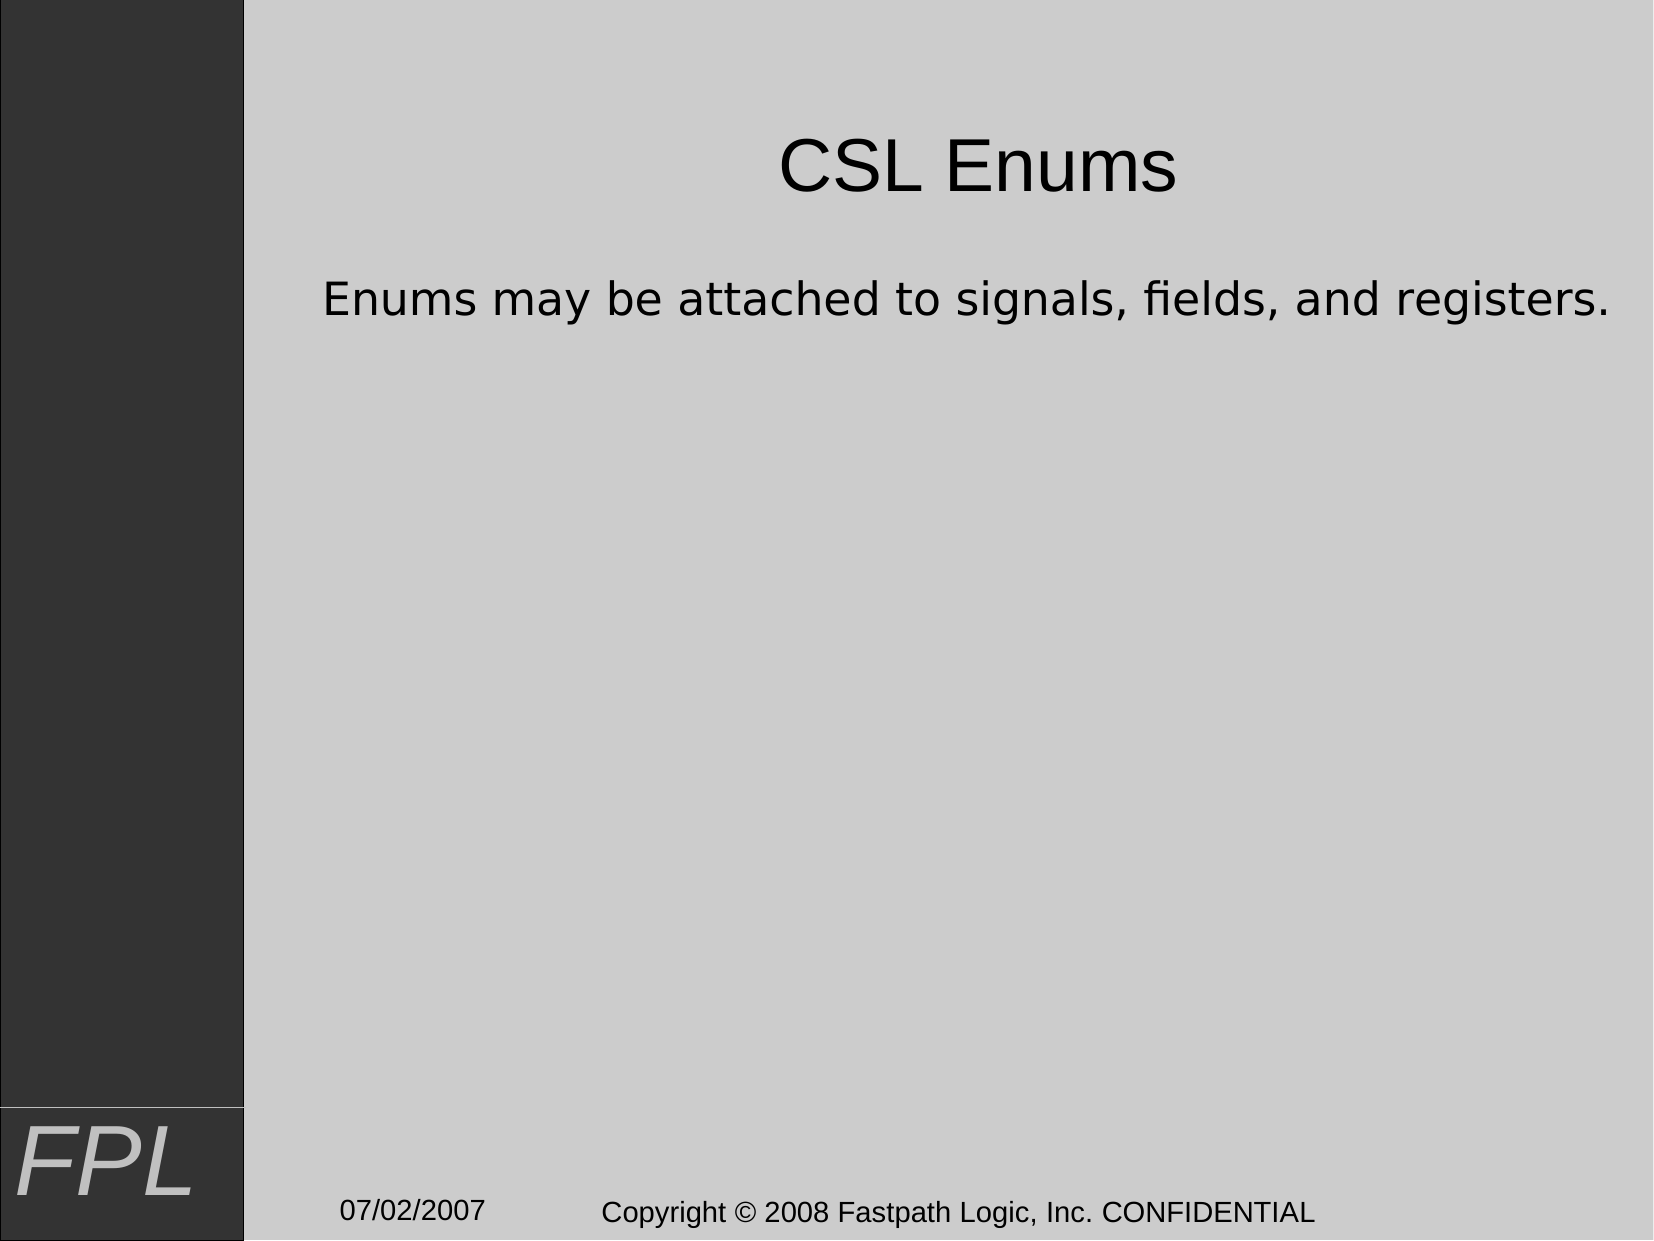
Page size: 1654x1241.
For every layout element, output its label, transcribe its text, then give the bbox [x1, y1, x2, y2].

title CSL Enums [427, 57, 1530, 272]
list Enums may be attached to signals, fields, and registers. [322, 272, 1635, 1179]
